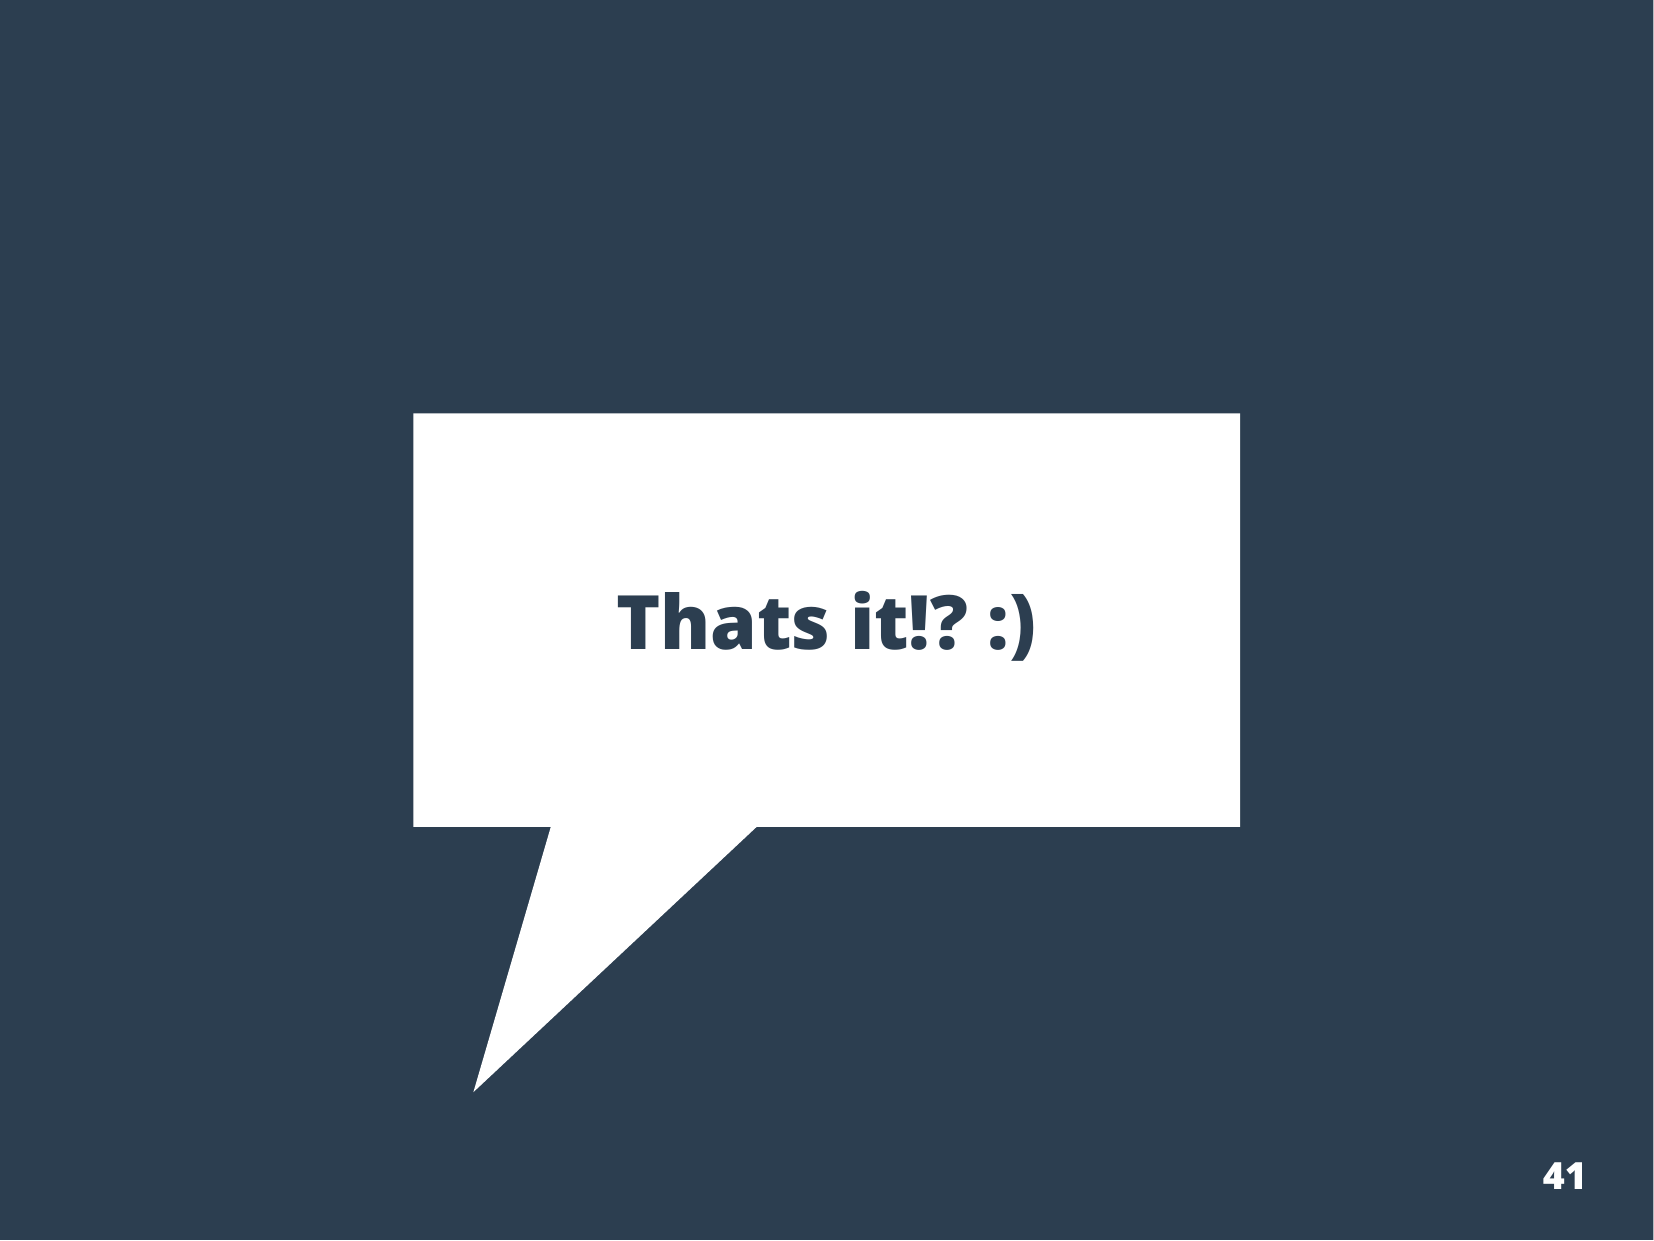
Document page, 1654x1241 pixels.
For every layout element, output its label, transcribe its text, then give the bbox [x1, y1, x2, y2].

title Thats it!? :) [442, 442, 1211, 798]
